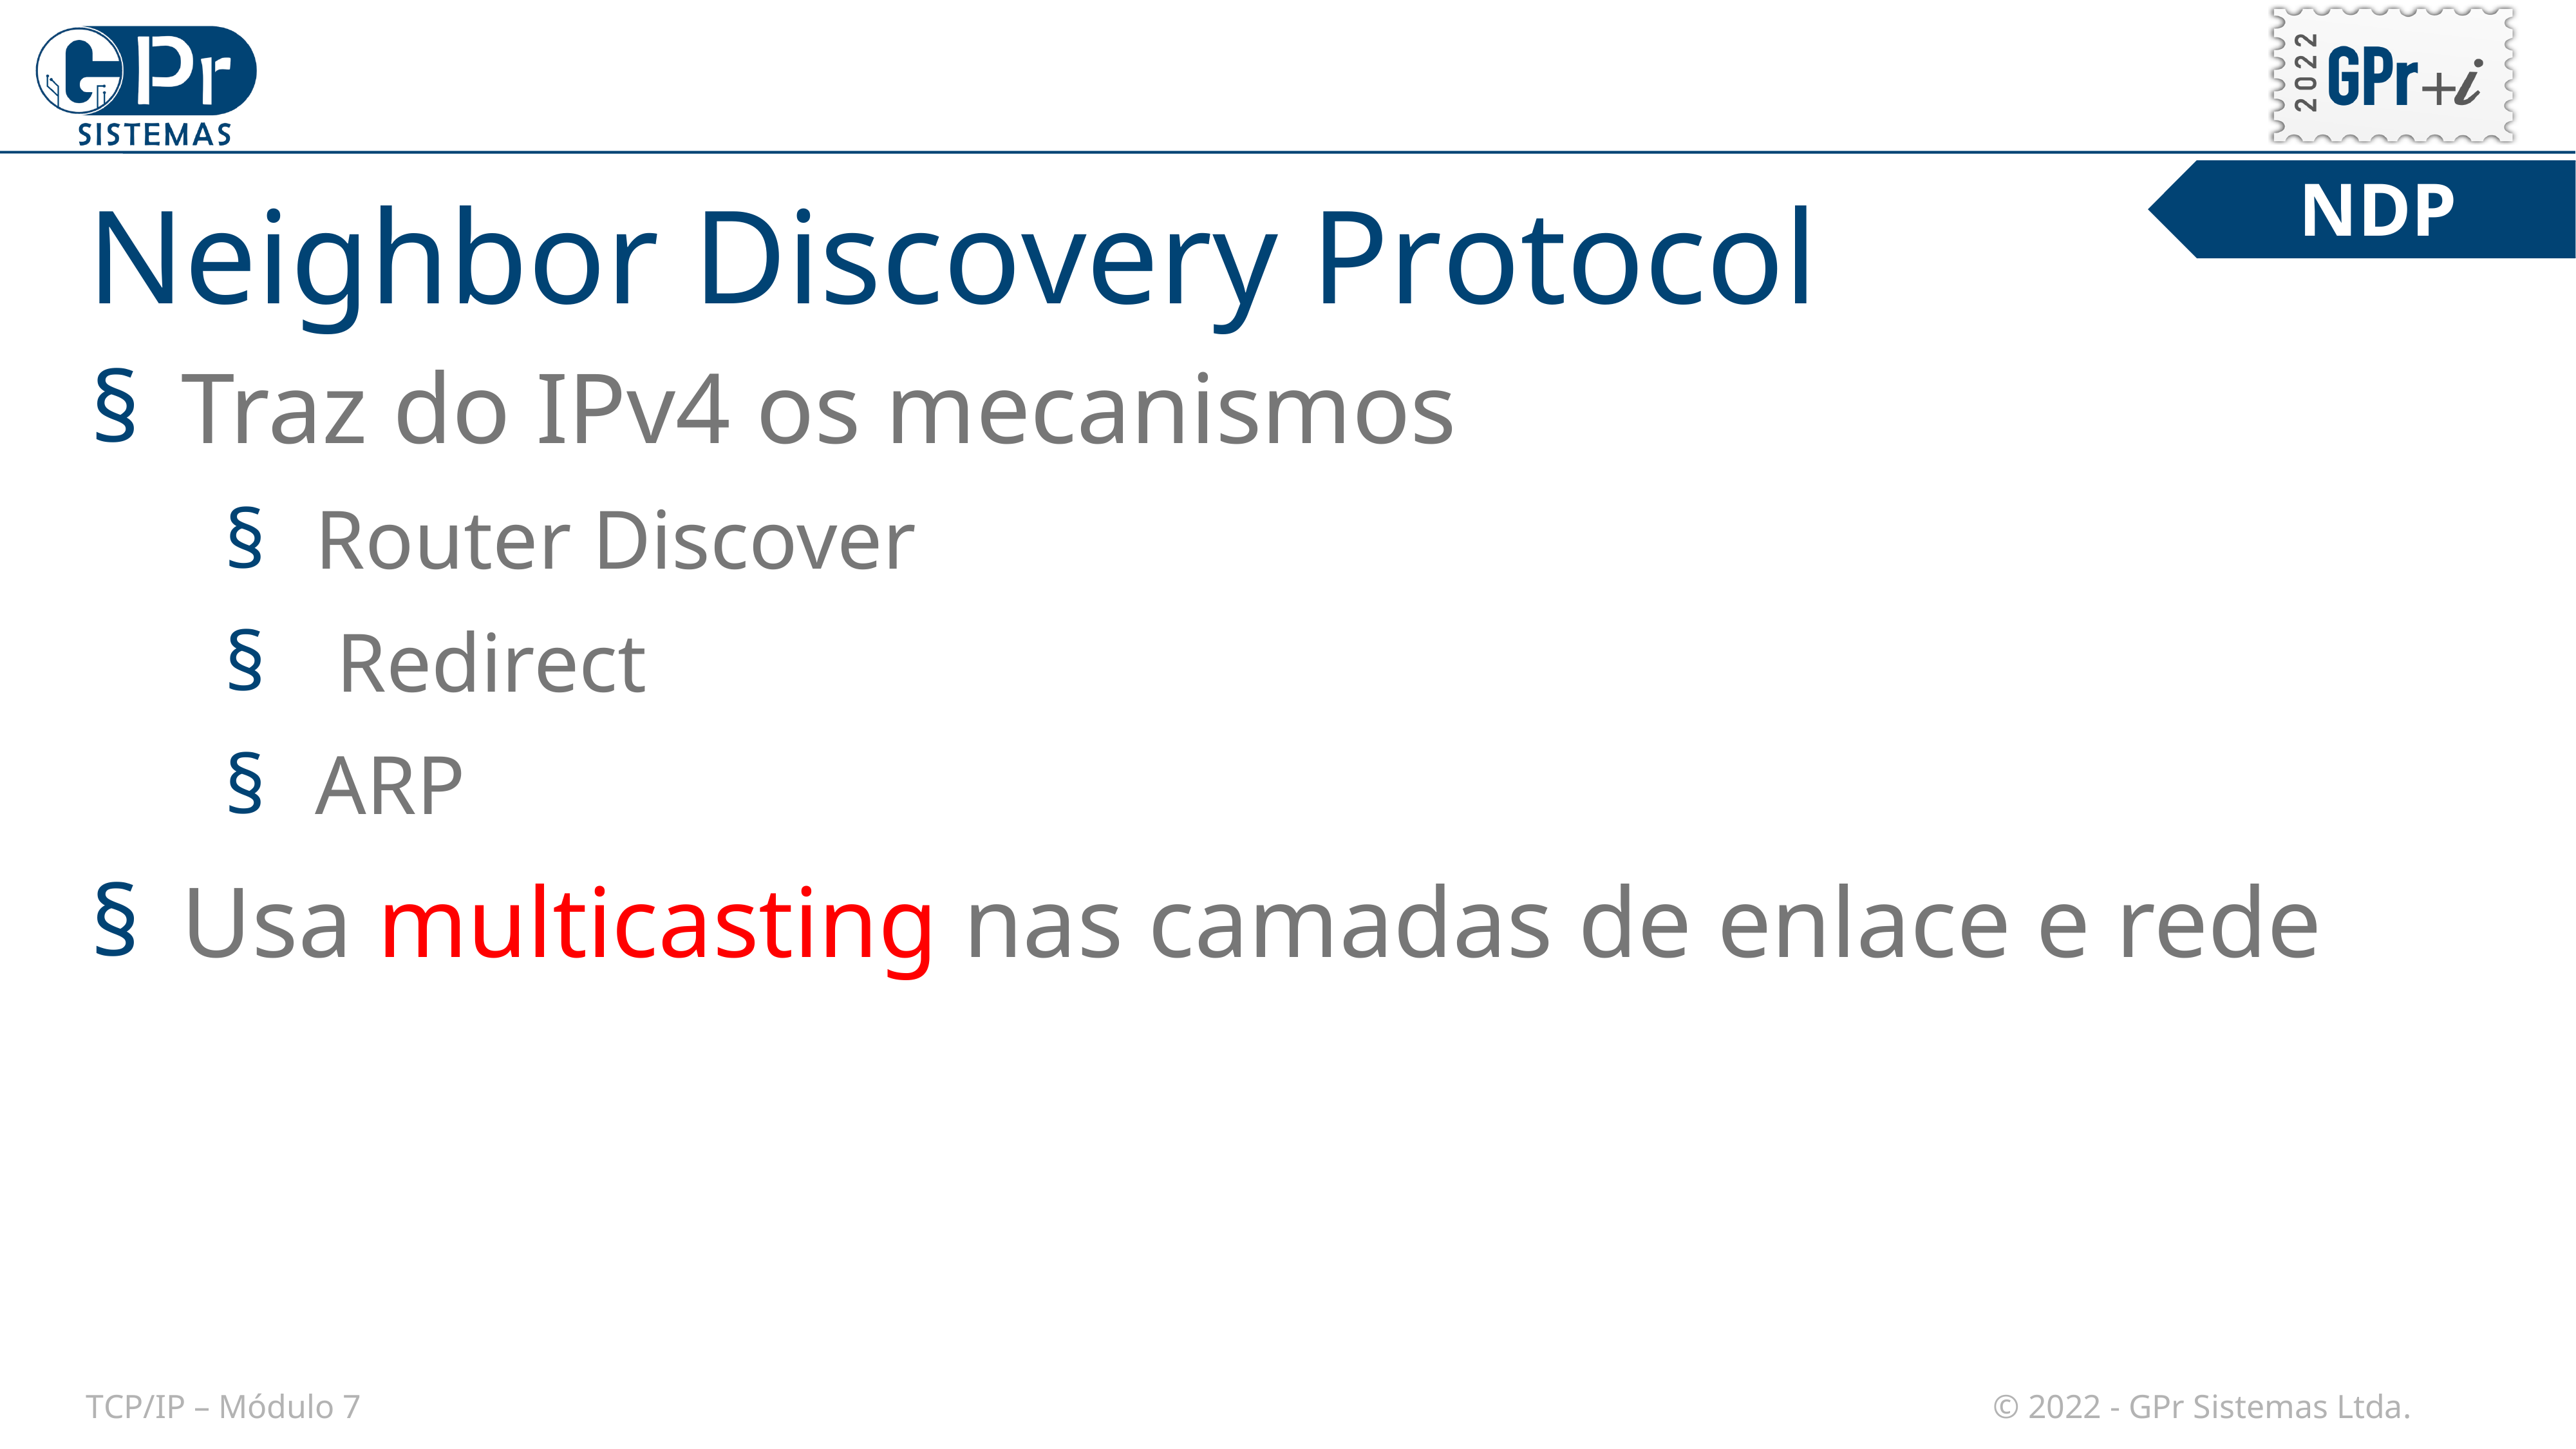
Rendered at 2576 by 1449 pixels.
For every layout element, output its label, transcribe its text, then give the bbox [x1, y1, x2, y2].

text_box [2148, 160, 2576, 258]
list Neighbor Discovery Protocol [81, 169, 2496, 343]
text_box NDP [2219, 157, 2537, 256]
list Traz do IPv4 os mecanismos Router Discover Redirect ARP Usa multicasting nas camadas de enlace e rede [80, 319, 2496, 1382]
picture [2268, 4, 2519, 145]
picture [34, 26, 257, 147]
